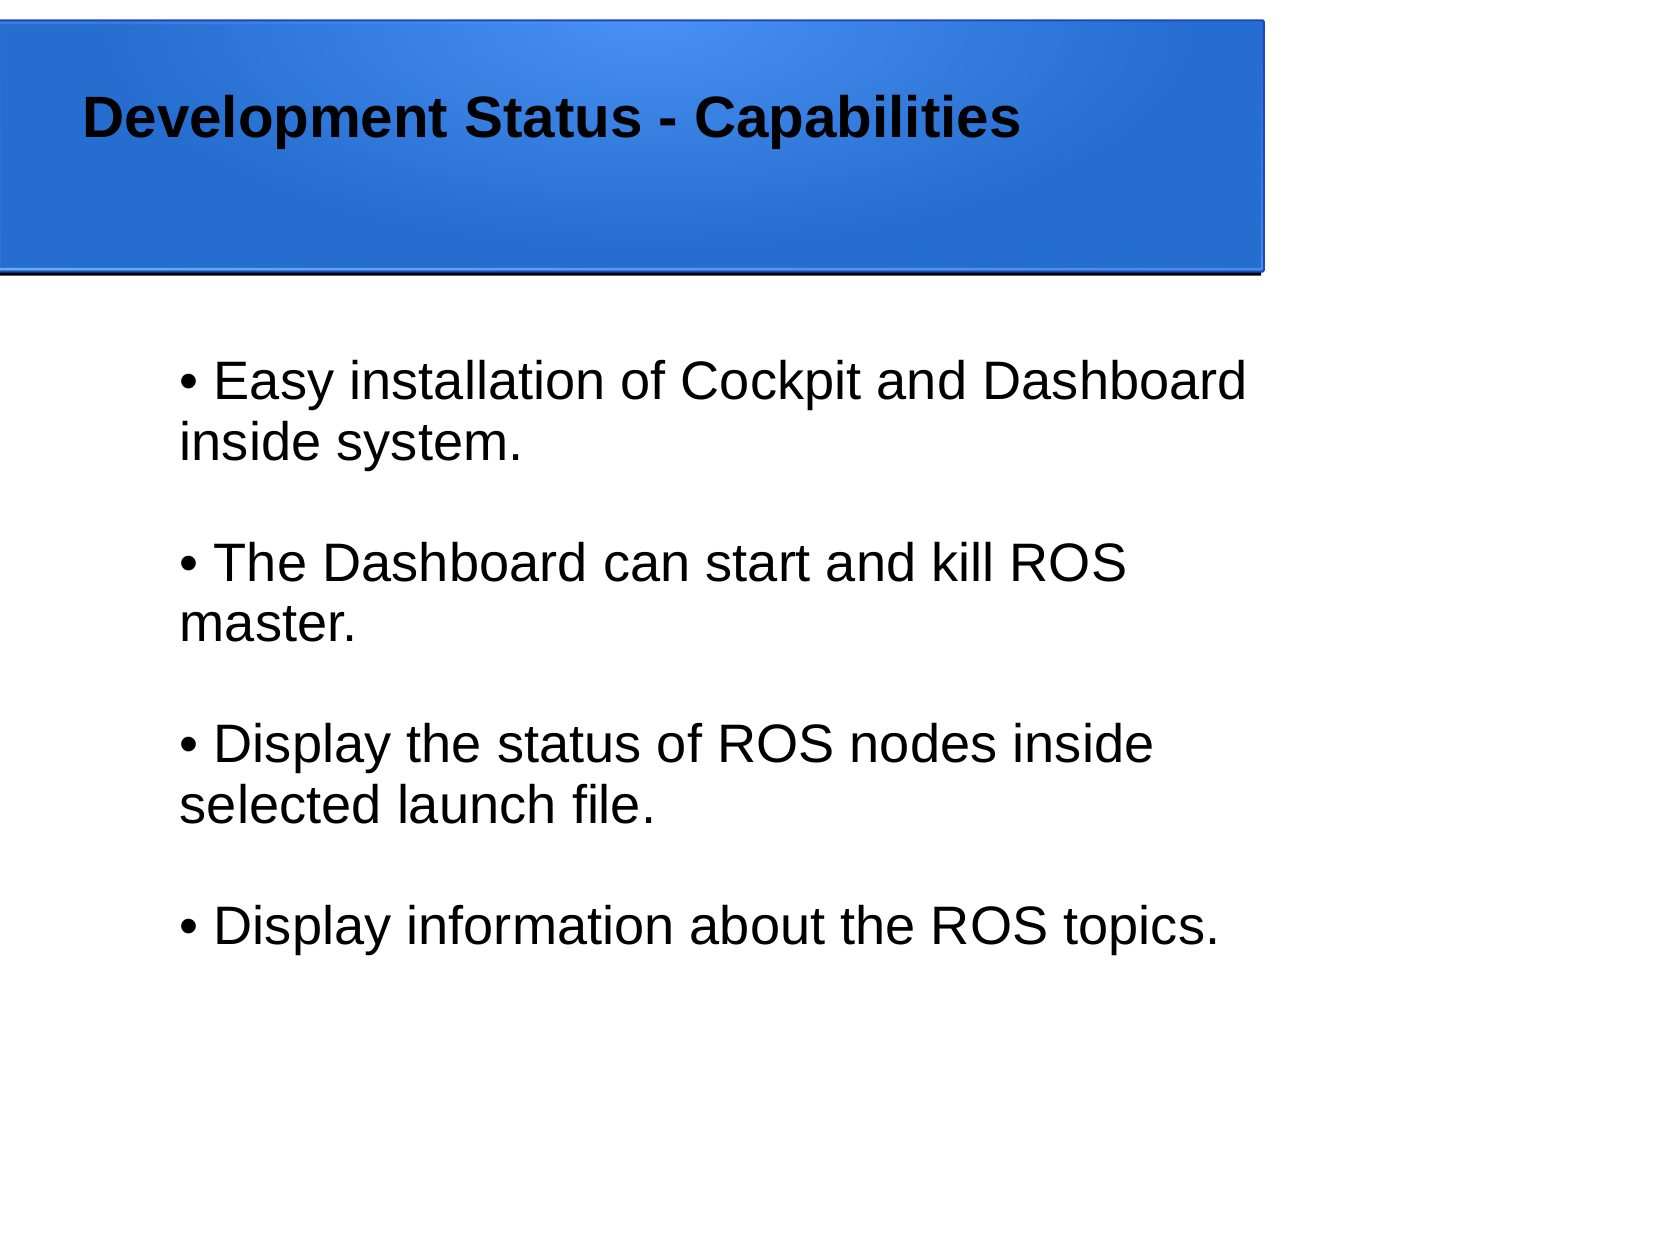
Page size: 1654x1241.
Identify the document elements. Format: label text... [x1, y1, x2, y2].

title Development Status - Capabilities [82, 47, 1235, 252]
text_box • Easy installation of Cockpit and Dashboard inside system. • The Dashboard can start and kill ROS master. • Display the status of ROS nodes inside selected launch file. • Display information about the ROS topics. [165, 343, 1291, 1019]
subtitle [82, 299, 1571, 1019]
